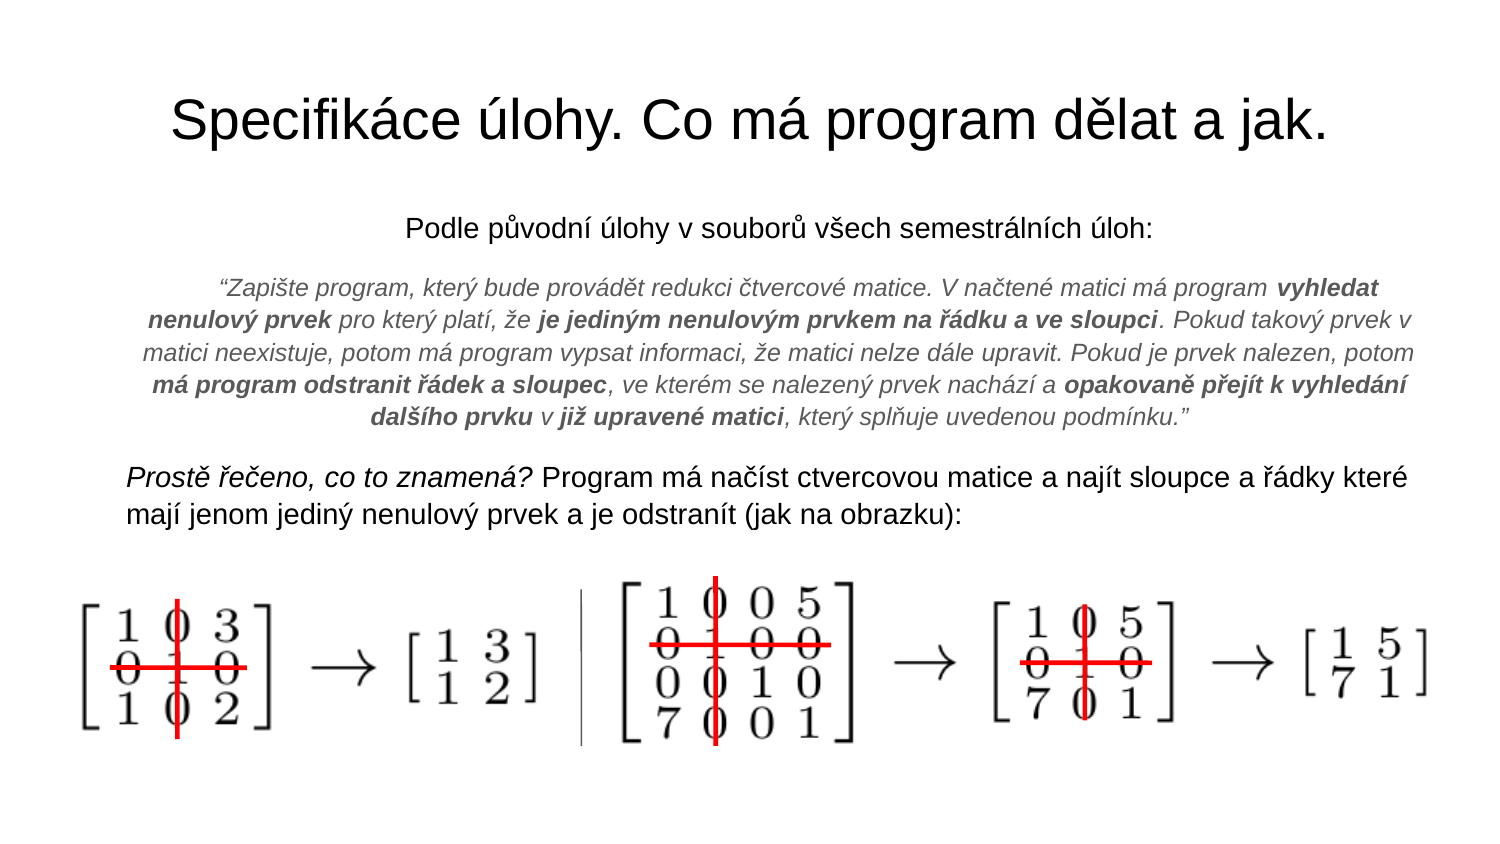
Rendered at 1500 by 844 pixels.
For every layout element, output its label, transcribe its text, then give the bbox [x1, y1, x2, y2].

picture [610, 549, 1449, 789]
title Specifikáce úlohy. Co má program dělat a jak. [51, 72, 1449, 167]
list Podle původní úlohy v souborů všech semestrálních úloh: “Zapište program, který bude provádět redukci čtvercové matice. V načtené matici má program vyhledat nenulový prvek pro který platí, že je jediným nenulovým prvkem na řádku a ve sloupci. Pokud takový prvek v matici neexistuje, potom má program vypsat informaci, že matici nelze dále upravit. Pokud je prvek nalezen, potom má program odstranit řádek a sloupec, ve kterém se nalezený prvek nachází a opakovaně přejít k vyhledání dalšího prvku v již upravené matici, který splňuje uvedenou podmínku.” Prostě řečeno, co to znamená? Program má načíst ctvercovou matice a najít sloupce a řádky které mají jenom jediný nenulový prvek a je odstranít (jak na obrazku): [51, 192, 1449, 797]
picture [51, 576, 569, 762]
